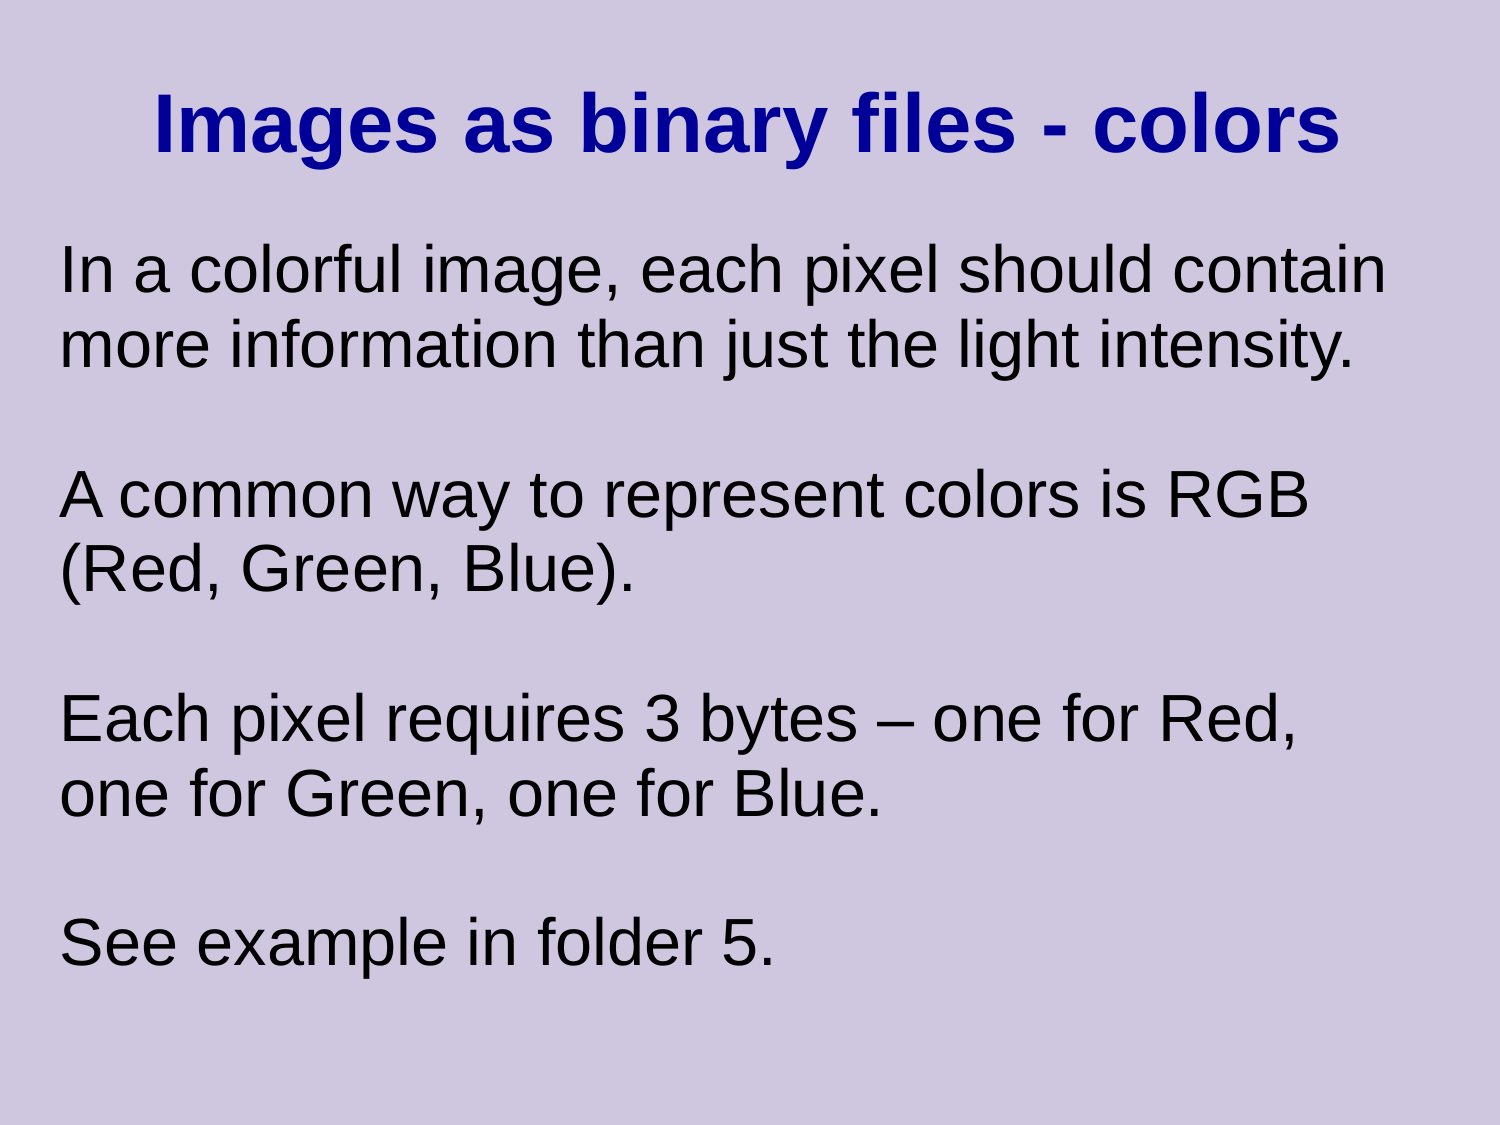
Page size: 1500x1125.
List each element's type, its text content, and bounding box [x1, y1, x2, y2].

title Images as binary files - colors [138, 17, 1381, 220]
text_box In a colorful image, each pixel should contain more information than just the light intensity. A common way to represent colors is RGB (Red, Green, Blue). Each pixel requires 3 bytes – one for Red, one for Green, one for Blue. See example in folder 5. [45, 224, 1411, 988]
